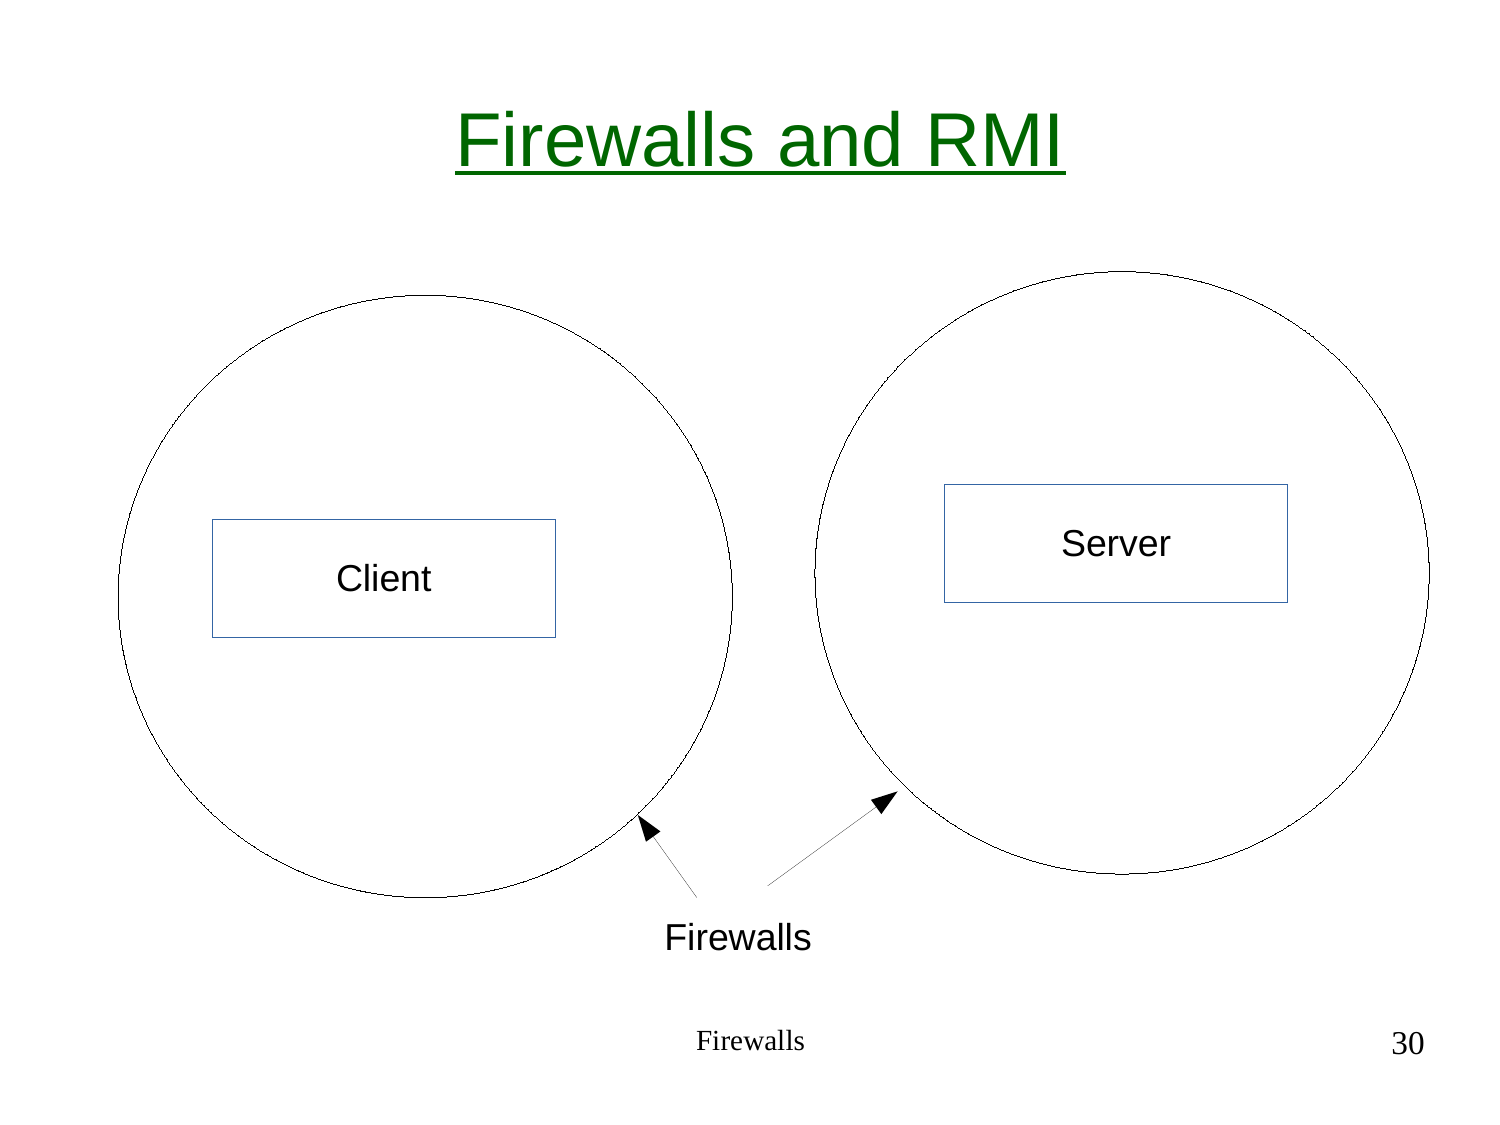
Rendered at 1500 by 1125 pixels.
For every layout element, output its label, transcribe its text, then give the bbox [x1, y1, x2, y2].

title Firewalls and RMI [75, 44, 1447, 236]
text_box [118, 295, 733, 898]
text_box [814, 271, 1430, 875]
text_box Firewalls [649, 909, 827, 967]
